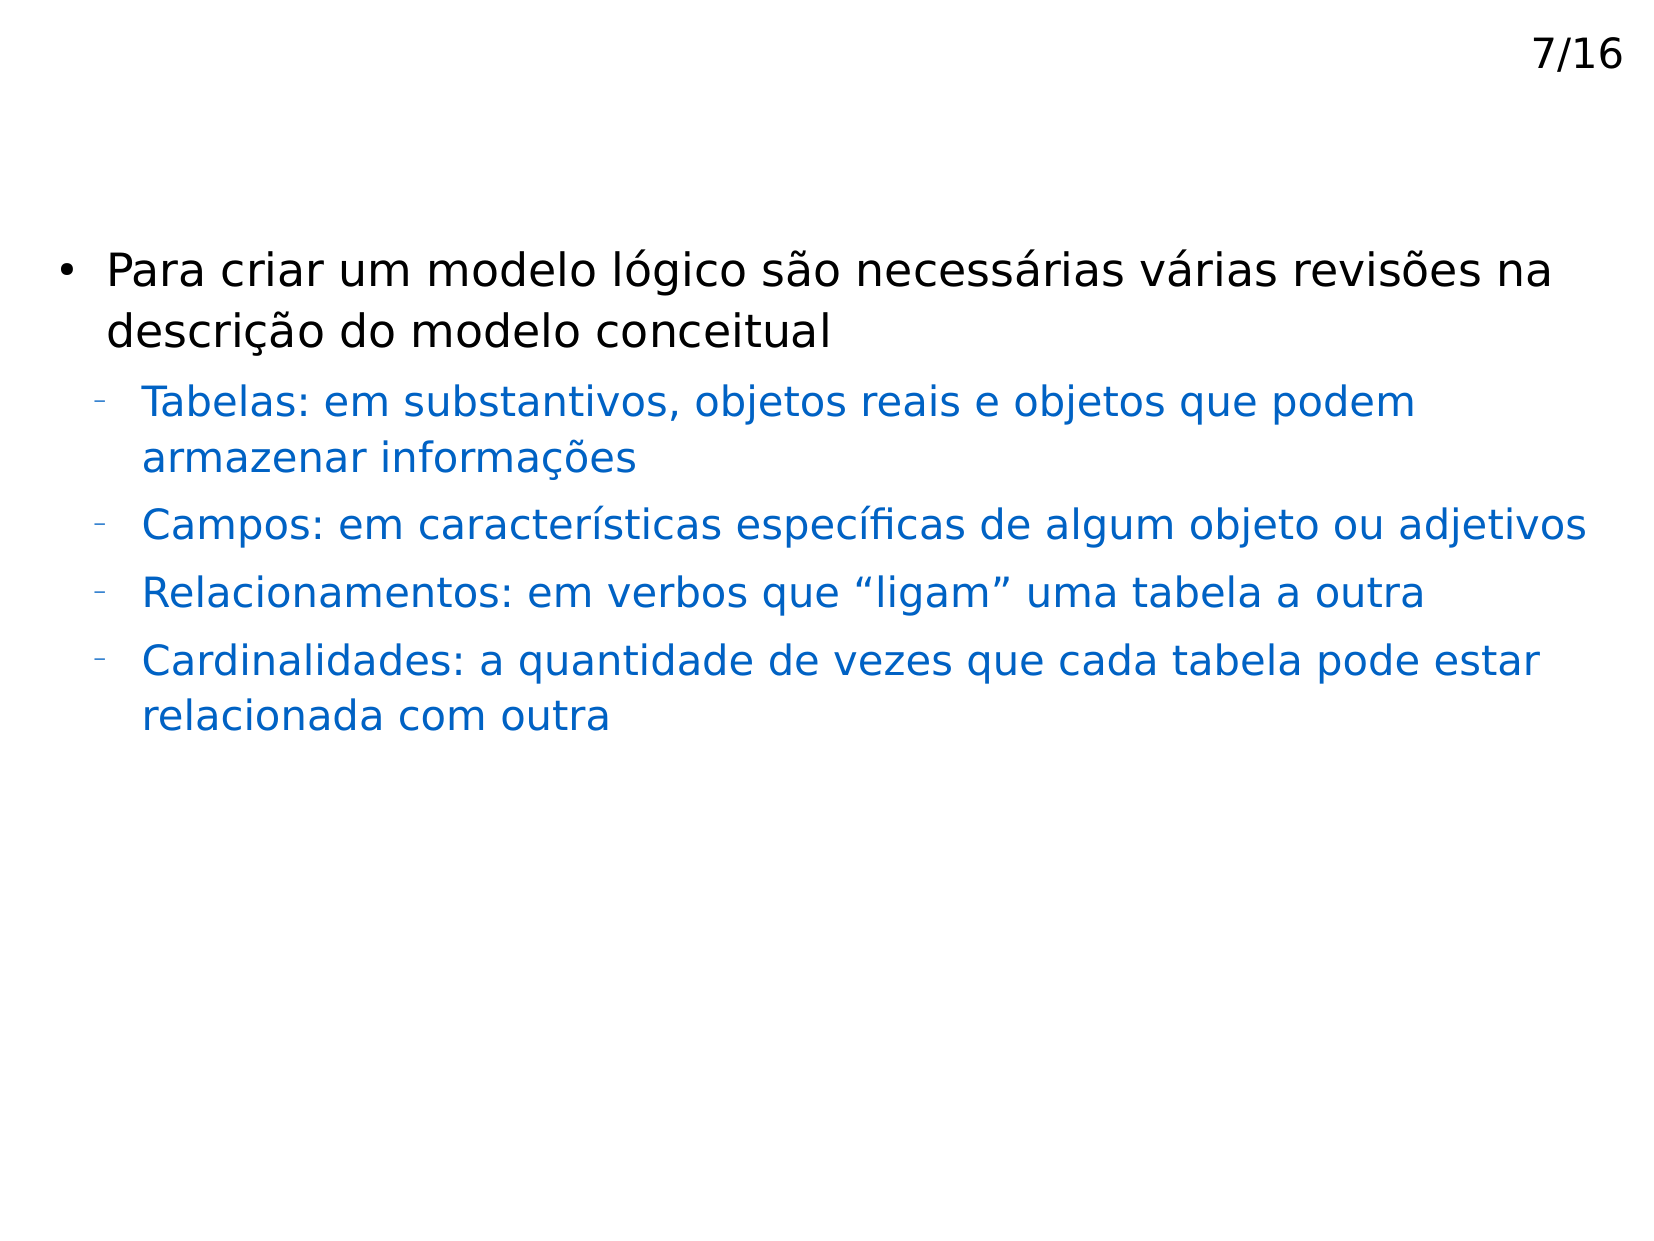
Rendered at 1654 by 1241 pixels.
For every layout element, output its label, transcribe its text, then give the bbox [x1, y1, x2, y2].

list Para criar um modelo lógico são necessárias várias revisões na descrição do modelo conceitual Tabelas: em substantivos, objetos reais e objetos que podem armazenar informações Campos: em características específicas de algum objeto ou adjetivos Relacionamentos: em verbos que “ligam” uma tabela a outra Cardinalidades: a quantidade de vezes que cada tabela pode estar relacionada com outra [59, 236, 1595, 1211]
